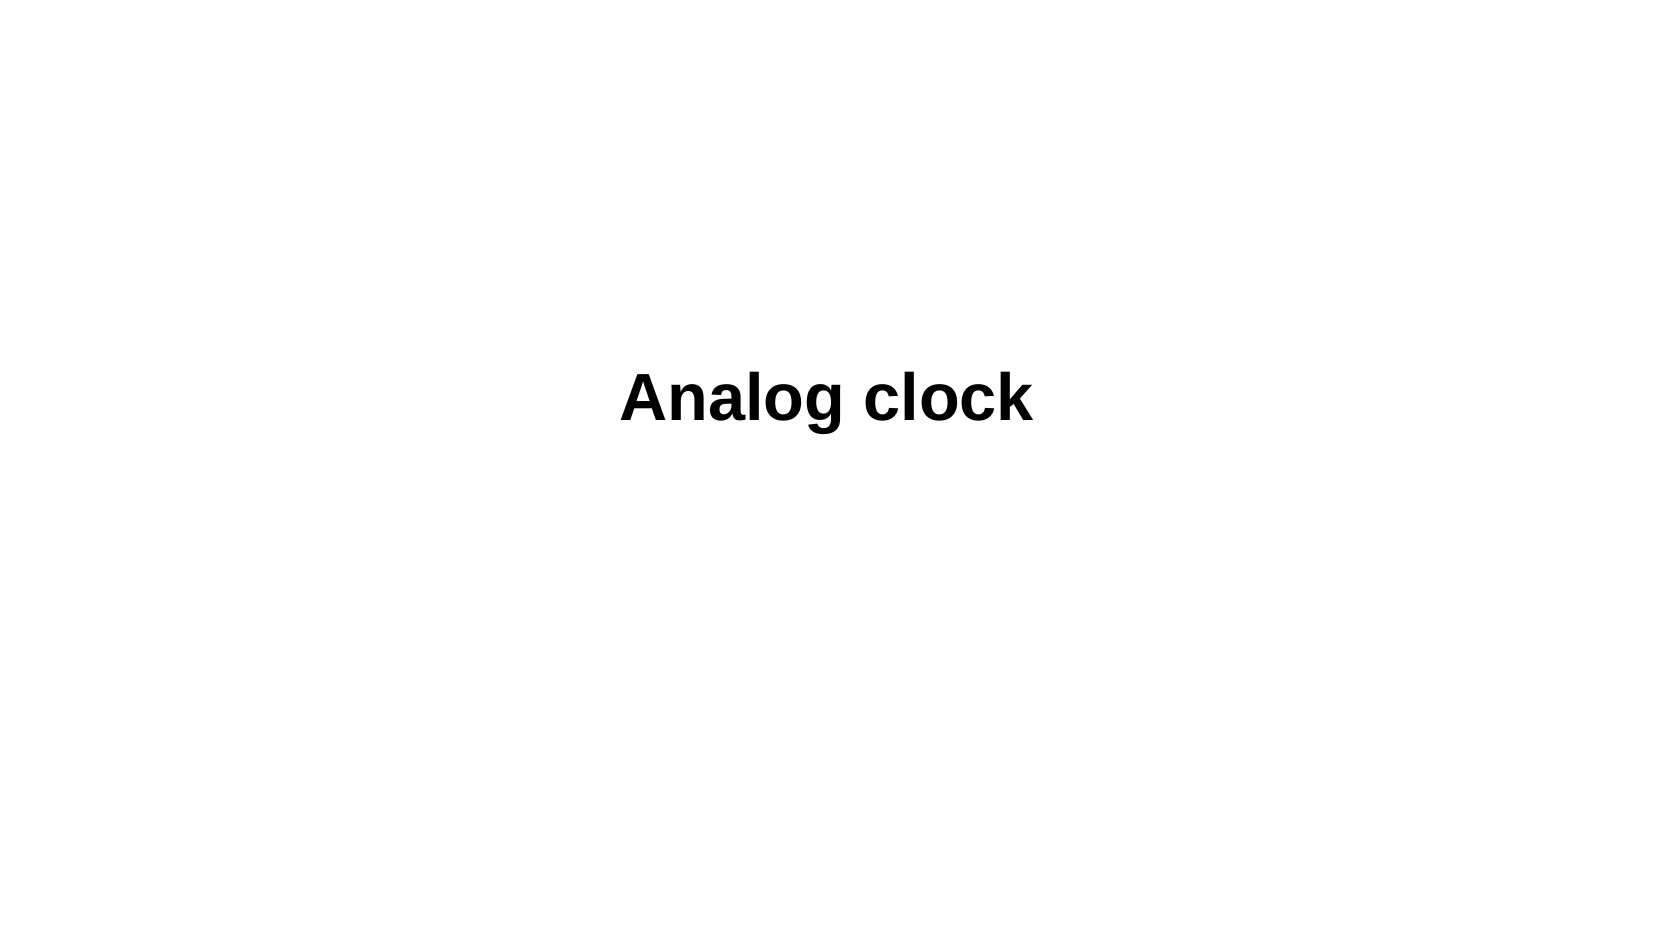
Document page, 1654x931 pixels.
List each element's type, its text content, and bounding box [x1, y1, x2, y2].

subtitle Analog clock [82, 37, 1571, 757]
